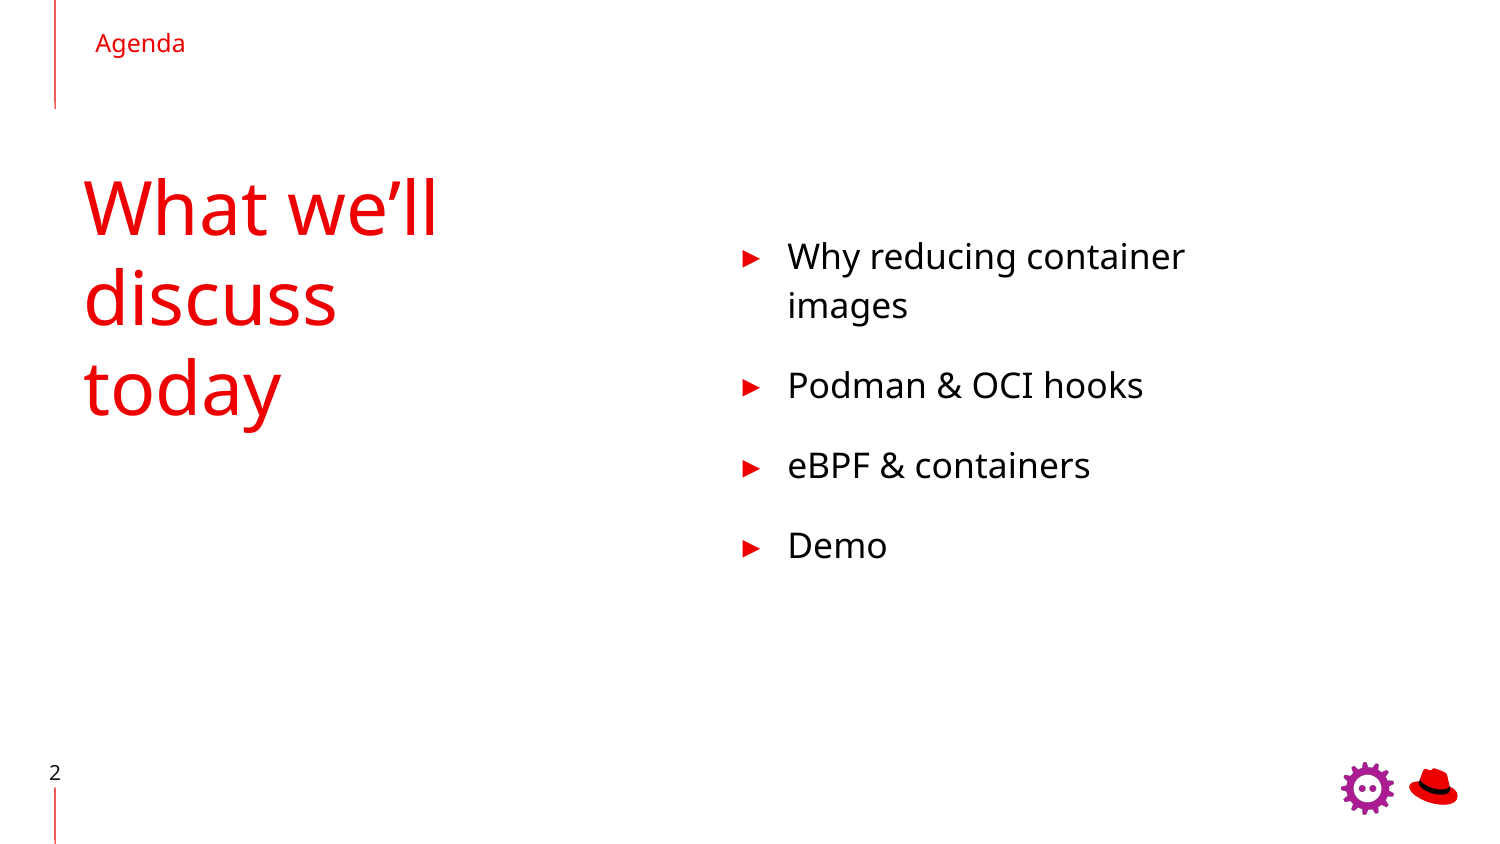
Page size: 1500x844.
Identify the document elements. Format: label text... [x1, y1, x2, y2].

text_box Why reducing container images Podman & OCI hooks eBPF & containers Demo [731, 227, 1294, 597]
picture [1409, 768, 1458, 805]
title What we’ll discuss today [83, 160, 442, 410]
subtitle Agenda [41, 5, 517, 81]
picture [1341, 762, 1394, 815]
slide_number <number> [21, 774, 89, 788]
